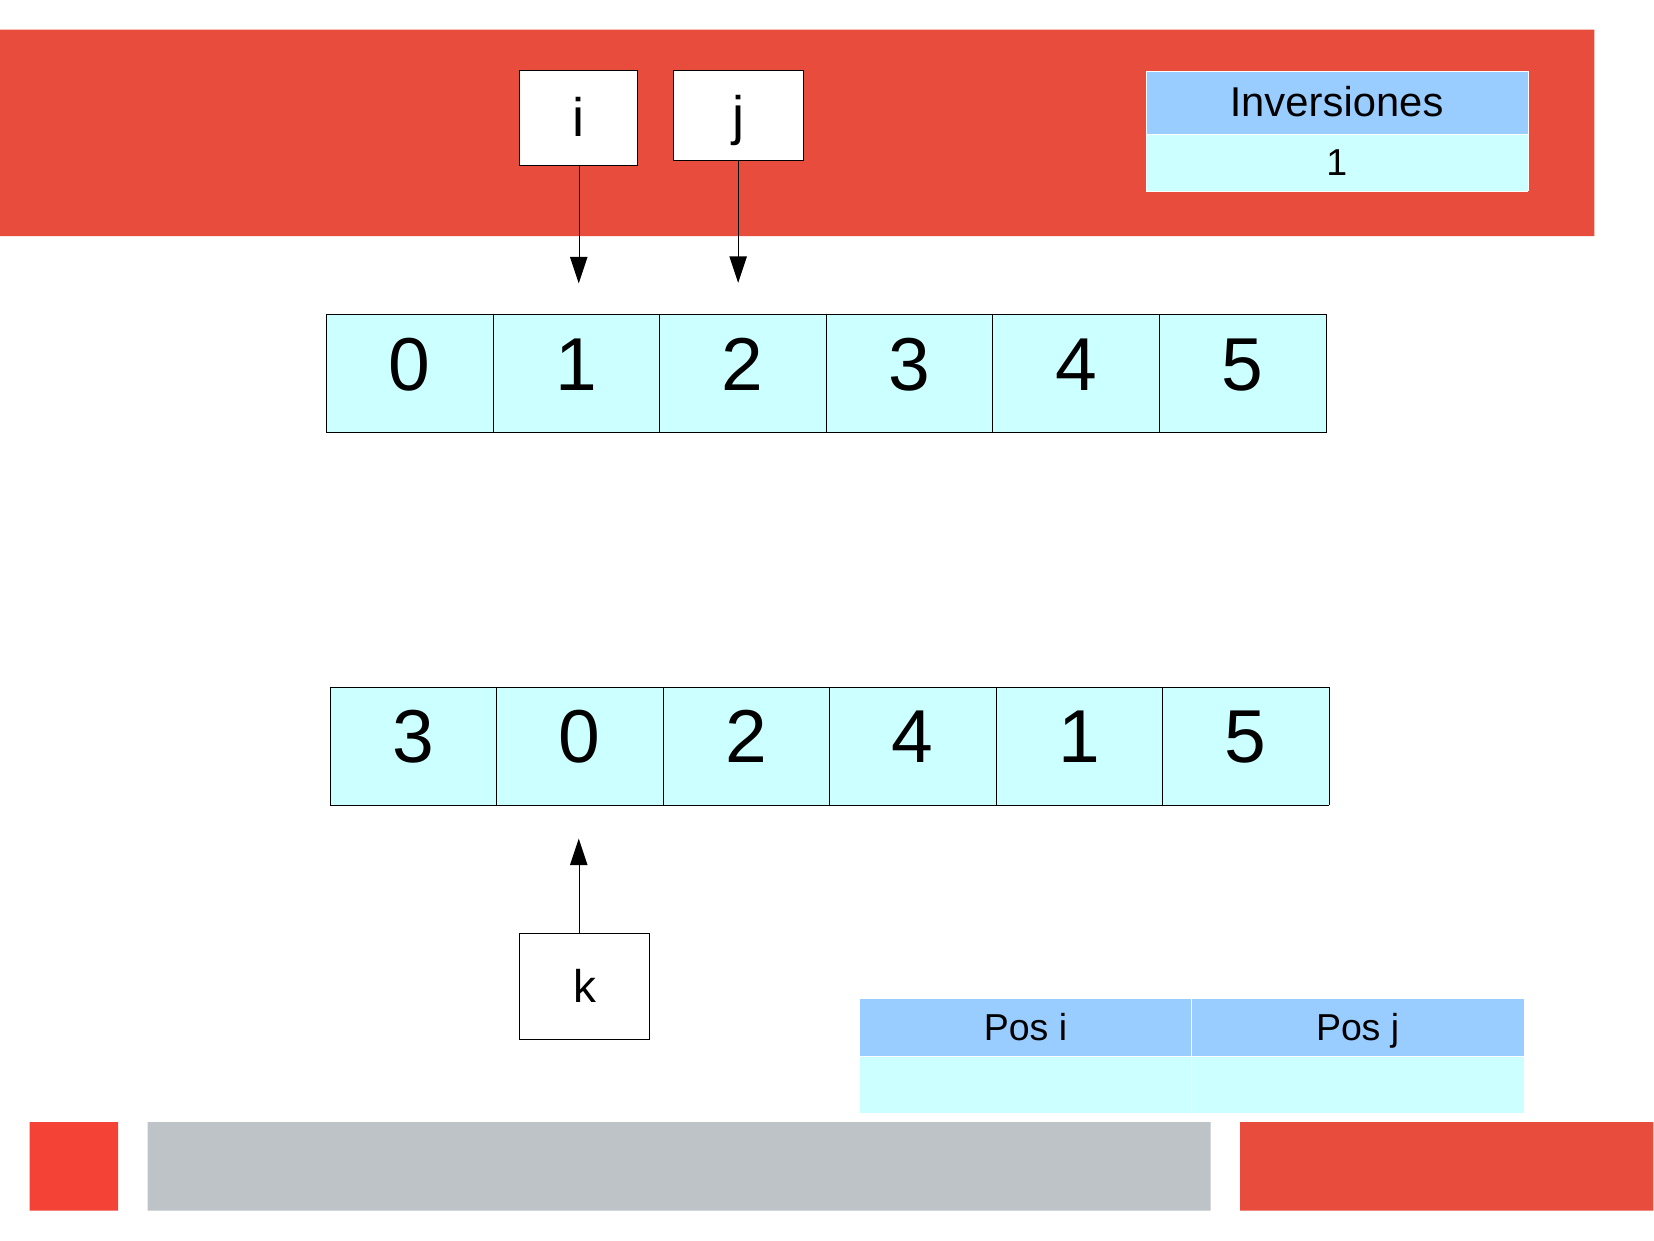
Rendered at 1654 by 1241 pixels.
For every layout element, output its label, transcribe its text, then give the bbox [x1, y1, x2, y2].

table_header Pos i [860, 999, 1191, 1056]
table_header 0 [327, 315, 493, 432]
table_header 0 [497, 688, 663, 805]
table_cell [860, 1057, 1191, 1113]
table_header 4 [993, 315, 1159, 432]
table_header 3 [331, 688, 496, 805]
text_box i [519, 70, 638, 166]
table_header 5 [1160, 315, 1326, 432]
table_header 4 [830, 688, 996, 805]
table_header Pos j [1192, 999, 1524, 1056]
table_header 5 [1163, 688, 1329, 805]
table_header 1 [494, 315, 659, 432]
table_cell [1192, 1057, 1524, 1113]
text_box j [673, 70, 804, 161]
text_box k [519, 933, 650, 1040]
table_header 2 [664, 688, 829, 805]
table_header 3 [827, 315, 992, 432]
table_cell 1 [1147, 135, 1528, 191]
table_header Inversiones [1147, 72, 1528, 134]
table_header 2 [660, 315, 826, 432]
table_header 1 [997, 688, 1162, 805]
